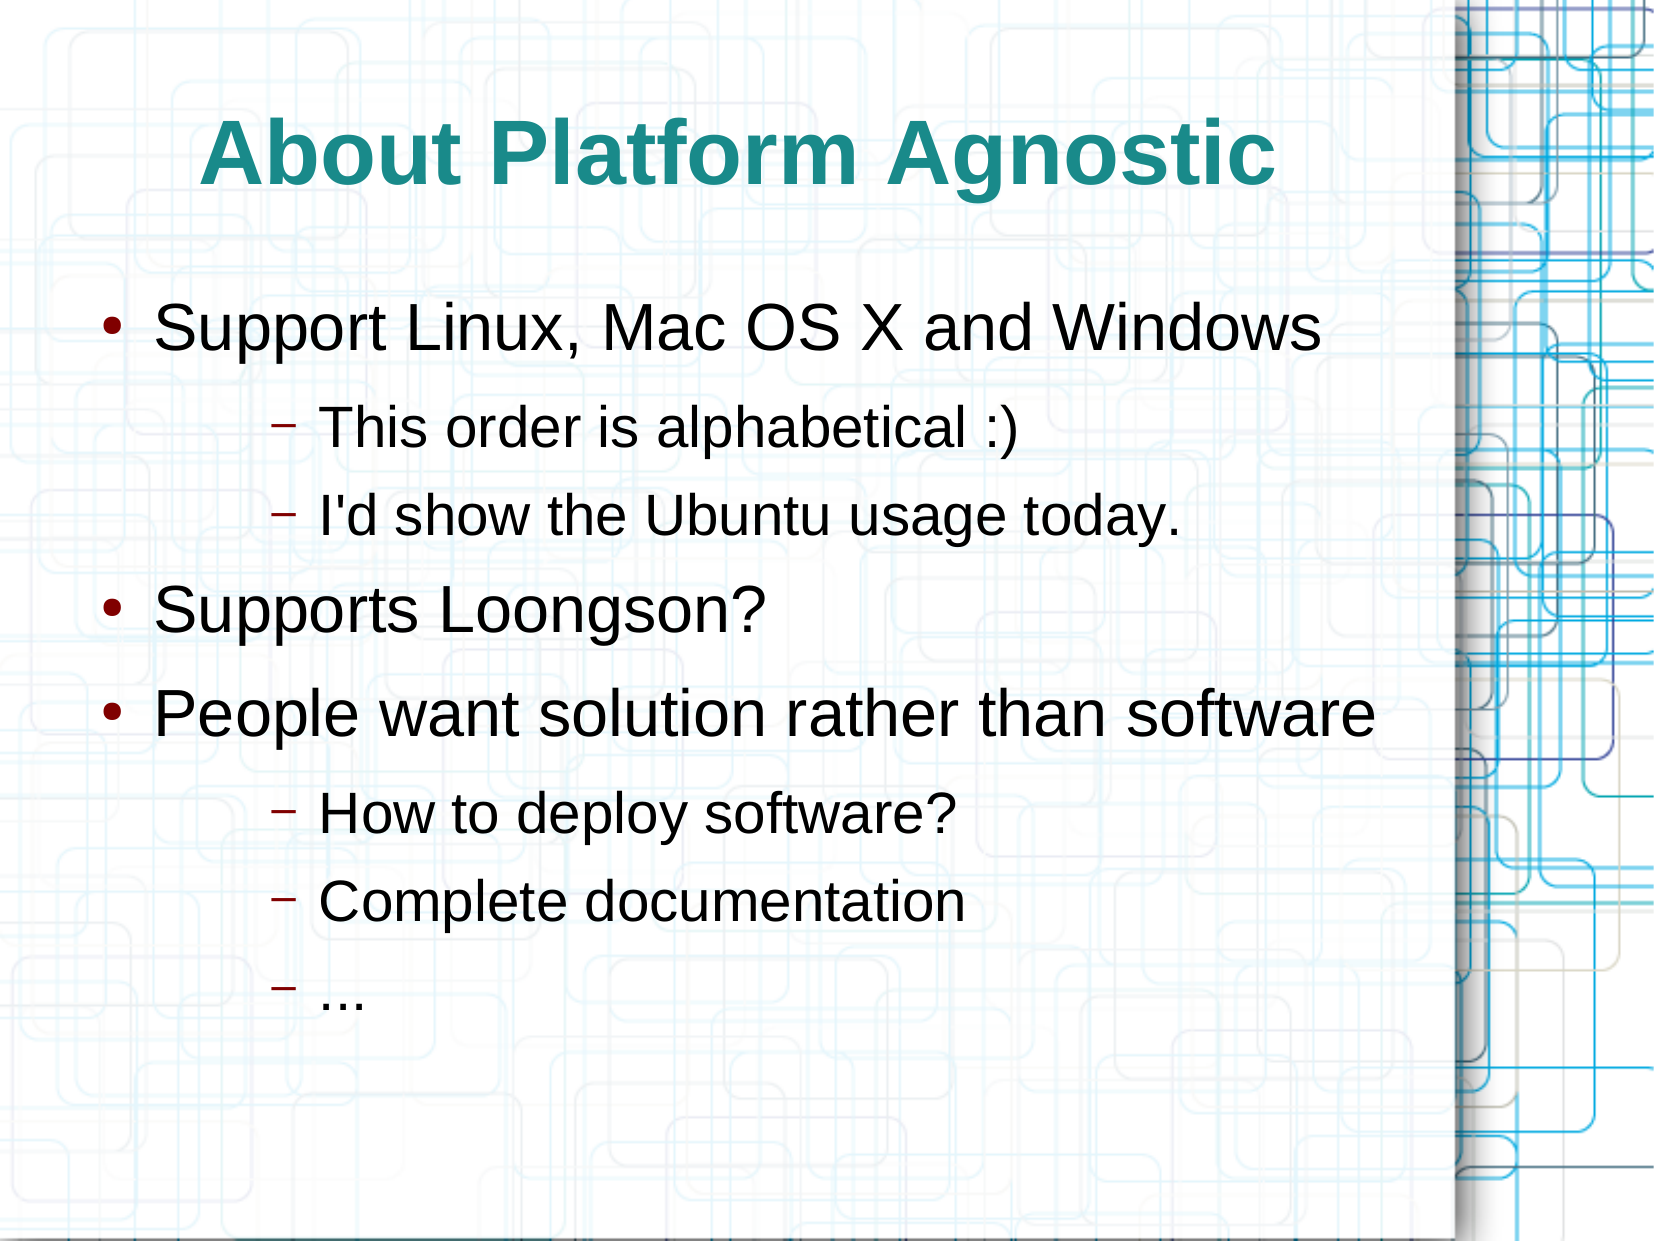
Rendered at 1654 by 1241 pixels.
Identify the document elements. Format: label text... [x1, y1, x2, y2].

list Support Linux, Mac OS X and Windows This order is alphabetical :) I'd show the Ubuntu usage today. Supports Loongson? People want solution rather than software How to deploy software? Complete documentation ... [82, 290, 1418, 1023]
title About Platform Agnostic [59, 49, 1418, 257]
picture [0, 0, 1654, 1241]
